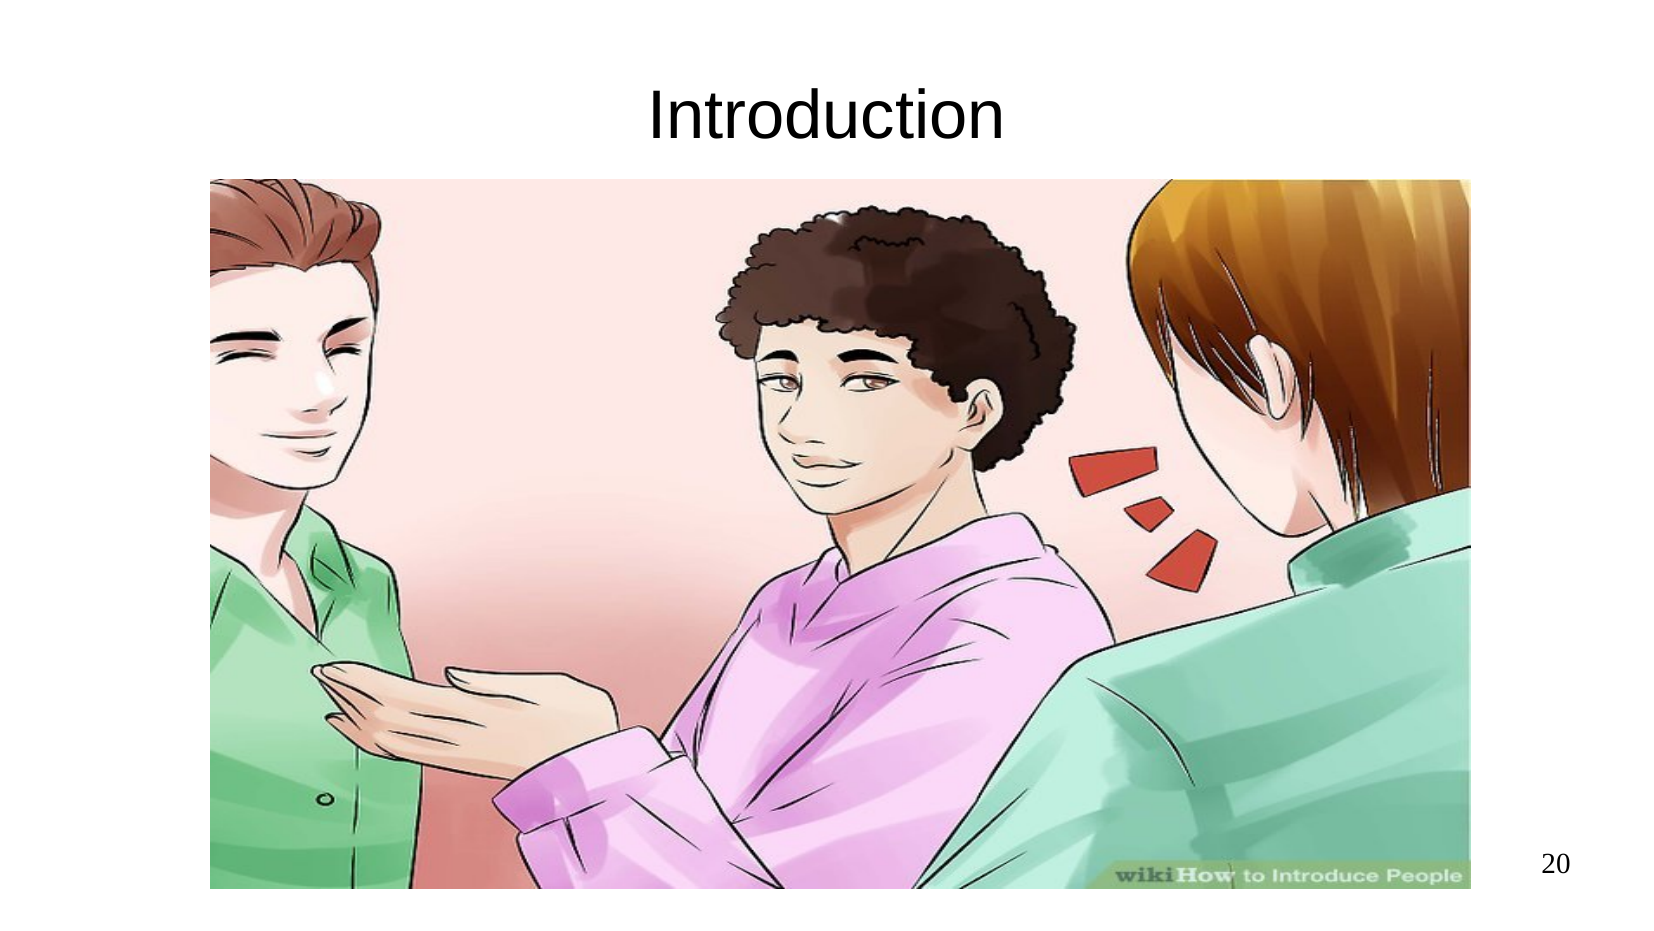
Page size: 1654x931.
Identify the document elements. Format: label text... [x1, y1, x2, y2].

title Introduction [82, 37, 1571, 193]
picture [210, 179, 1471, 889]
